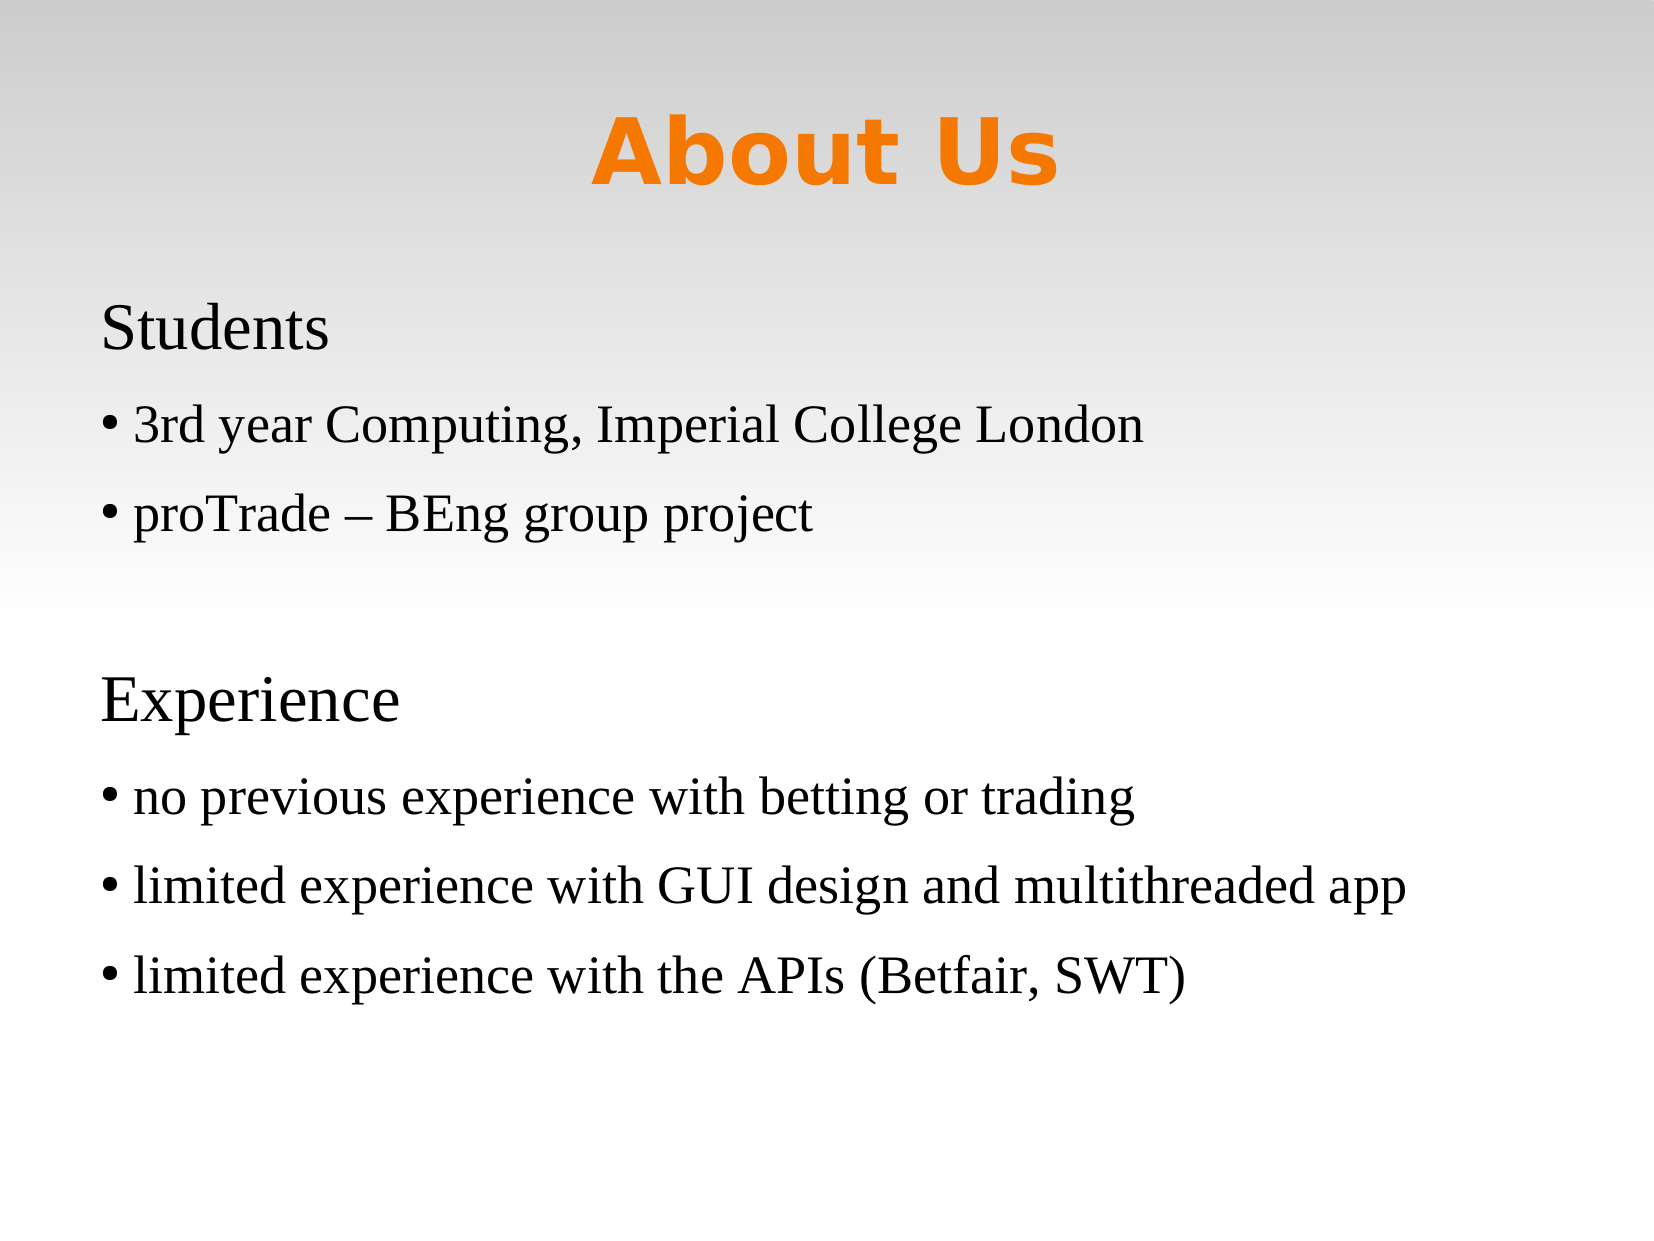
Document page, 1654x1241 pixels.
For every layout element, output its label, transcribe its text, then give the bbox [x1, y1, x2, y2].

list Students 3rd year Computing, Imperial College London proTrade – BEng group project Experience no previous experience with betting or trading limited experience with GUI design and multithreaded app limited experience with the APIs (Betfair, SWT) [82, 290, 1571, 1109]
title About Us [82, 49, 1571, 257]
